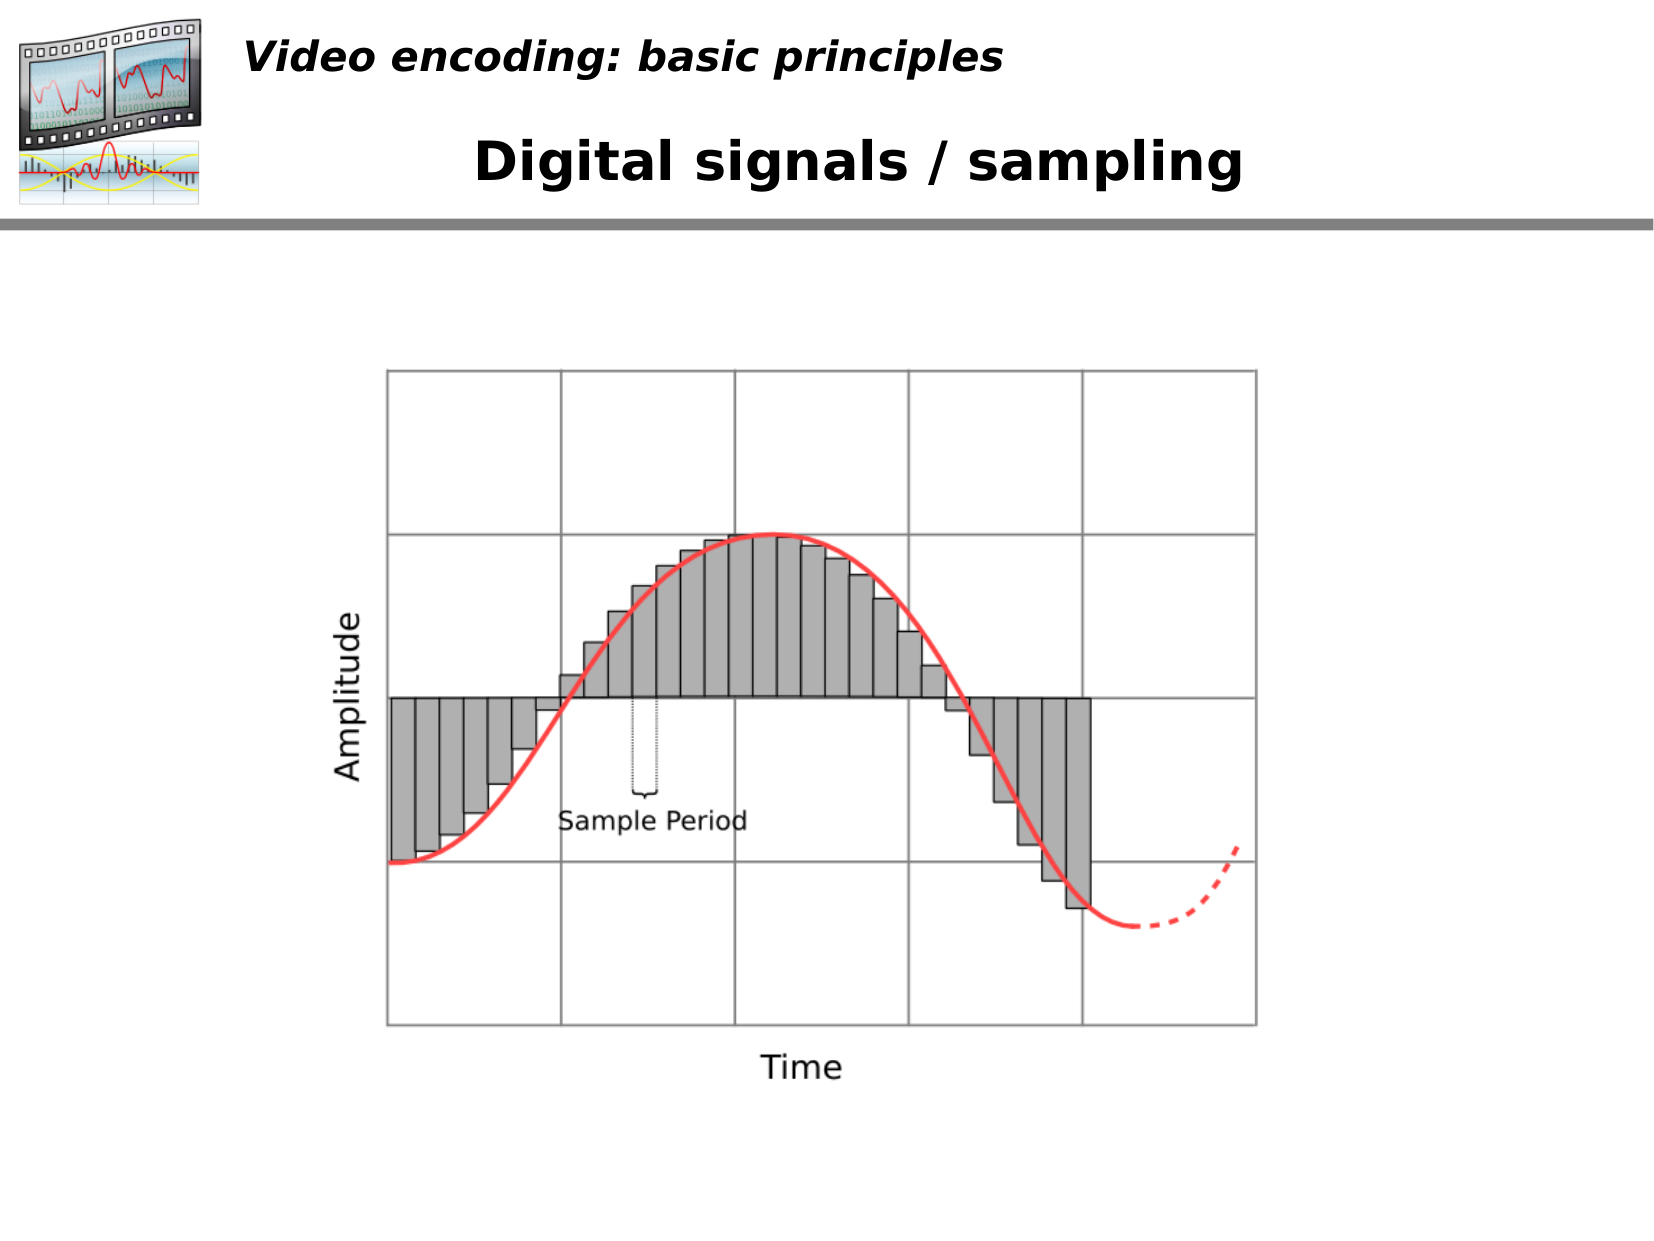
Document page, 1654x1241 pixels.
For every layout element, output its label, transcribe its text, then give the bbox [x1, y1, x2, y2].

picture [300, 330, 1300, 1109]
text_box Digital signals / sampling [459, 122, 1261, 201]
text_box [0, 218, 1654, 231]
picture [0, 2, 225, 218]
text_box Video encoding: basic principles [228, 25, 1020, 89]
